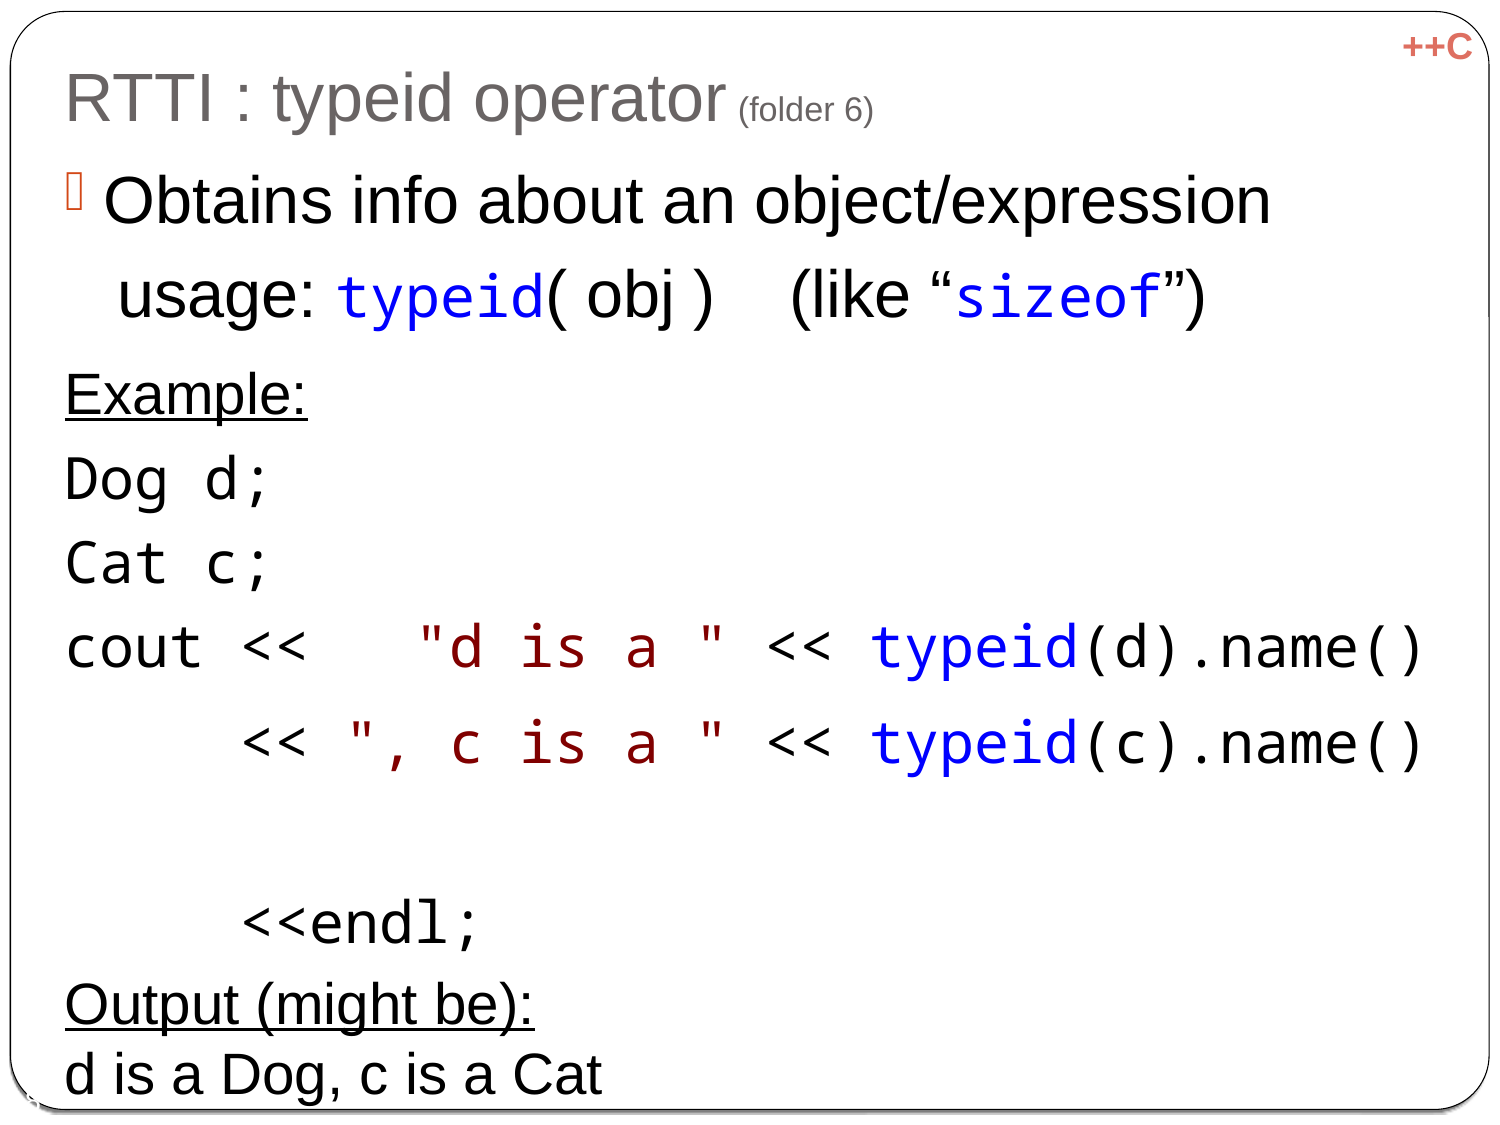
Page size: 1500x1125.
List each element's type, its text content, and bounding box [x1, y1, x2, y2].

title RTTI : typeid operator (folder 6) [50, 45, 1450, 149]
slide_number <number> [0, 1074, 50, 1125]
list Obtains info about an object/expression usage: typeid( obj ) (like “sizeof”) Example: Dog d; Cat c; cout << "d is a " << typeid(d).name() << ", c is a " << typeid(c).name() <<endl; Output (might be): d is a Dog, c is a Cat [50, 149, 1450, 1088]
